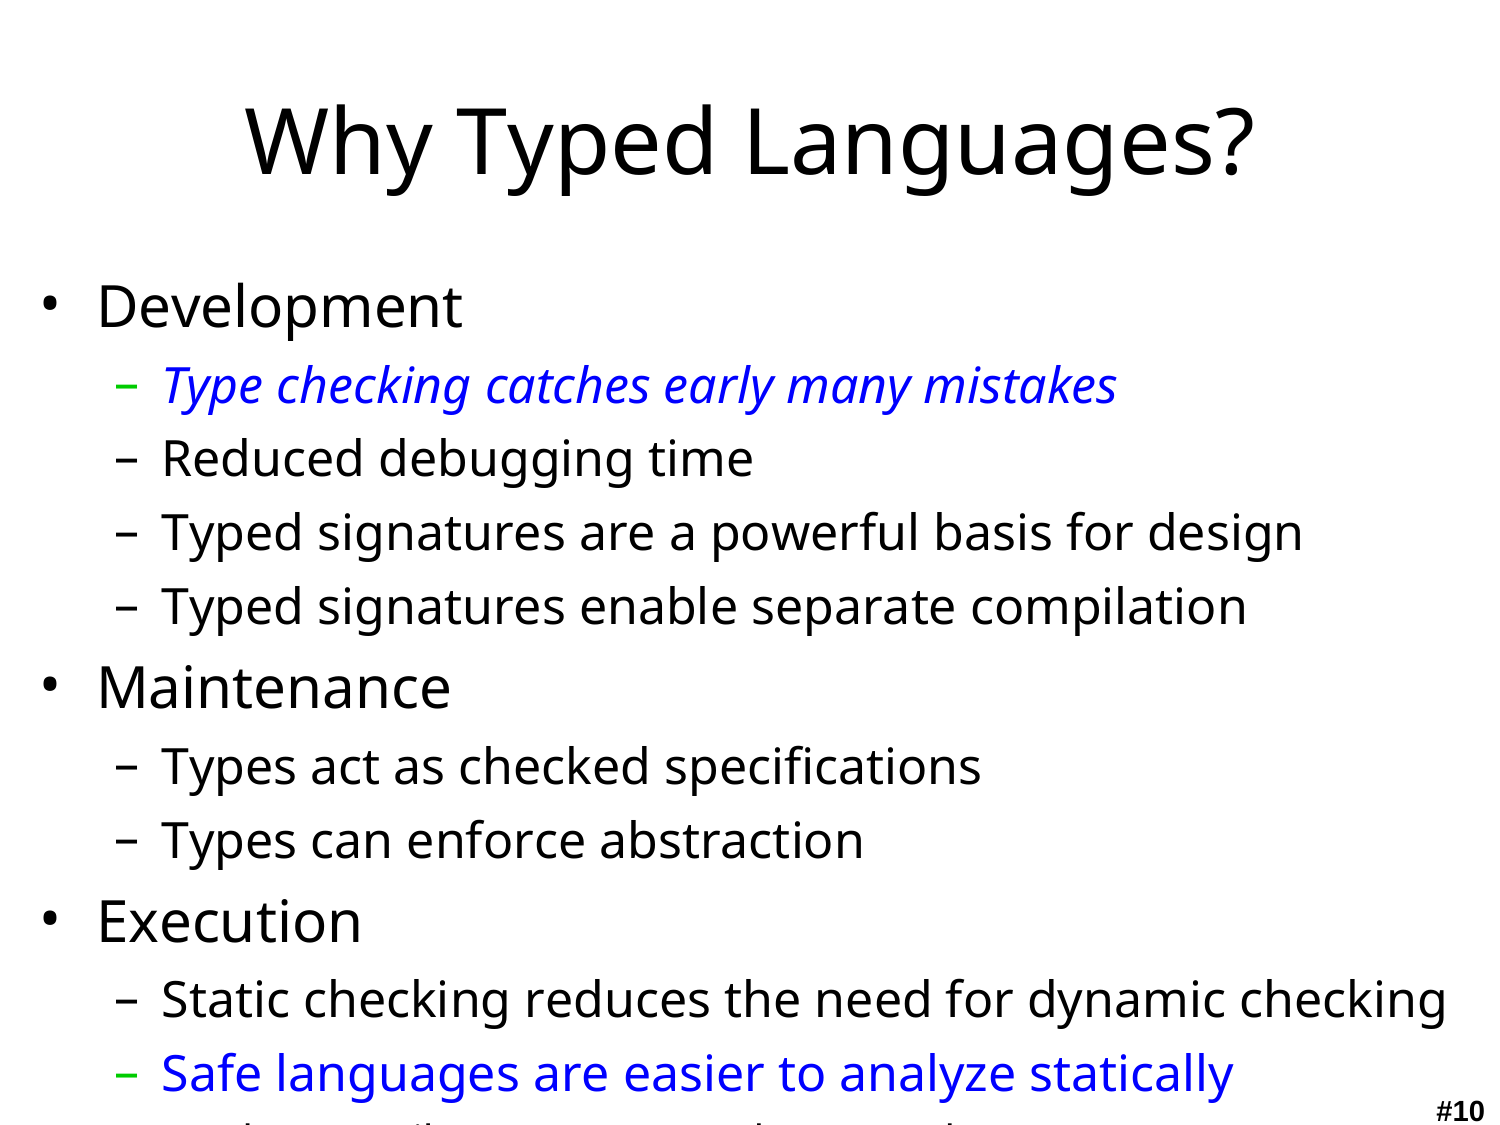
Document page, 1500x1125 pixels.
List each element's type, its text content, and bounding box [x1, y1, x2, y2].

list Development Type checking catches early many mistakes Reduced debugging time Typed signatures are a powerful basis for design Typed signatures enable separate compilation Maintenance Types act as checked specifications Types can enforce abstraction Execution Static checking reduces the need for dynamic checking Safe languages are easier to analyze statically the compiler can generate better code [24, 262, 1476, 1101]
title Why Typed Languages? [24, 45, 1476, 233]
